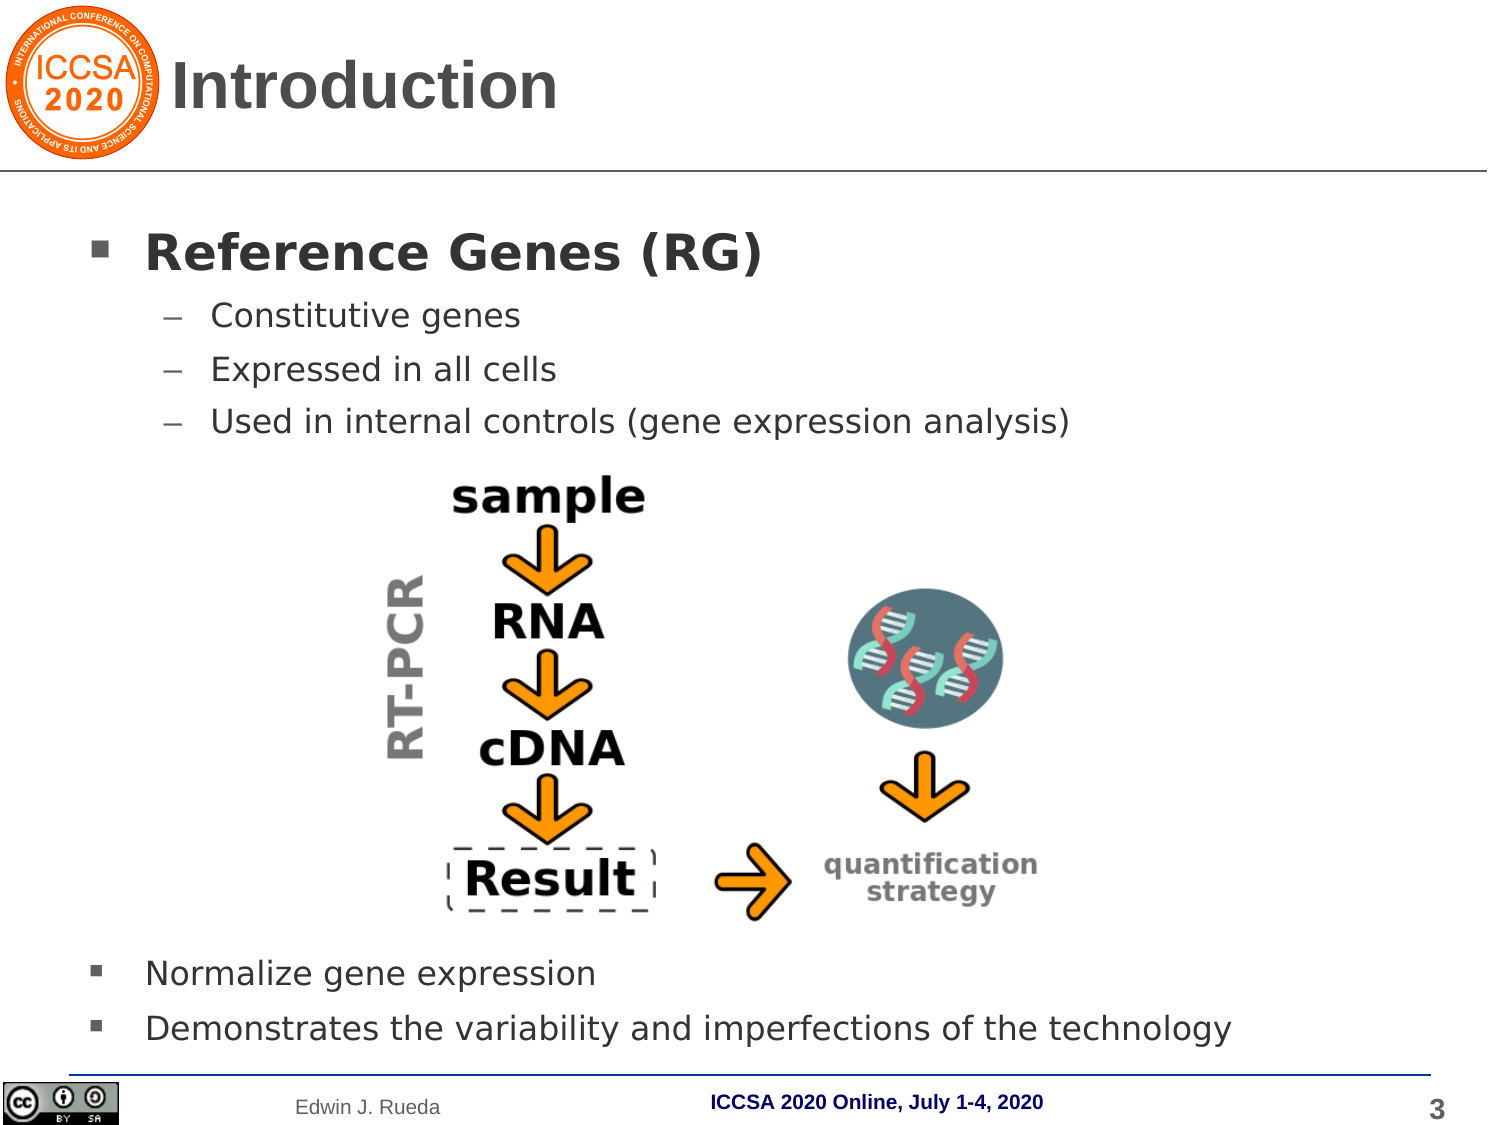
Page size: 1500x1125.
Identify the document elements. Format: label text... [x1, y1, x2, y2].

title Introduction [171, 11, 1495, 160]
picture [383, 472, 1042, 926]
list Reference Genes (RG) Constitutive genes Expressed in all cells Used in internal controls (gene expression analysis) Normalize gene expression Demonstrates the variability and imperfections of the technology [88, 224, 1418, 1049]
picture [3, 1082, 119, 1125]
picture [5, 5, 160, 160]
